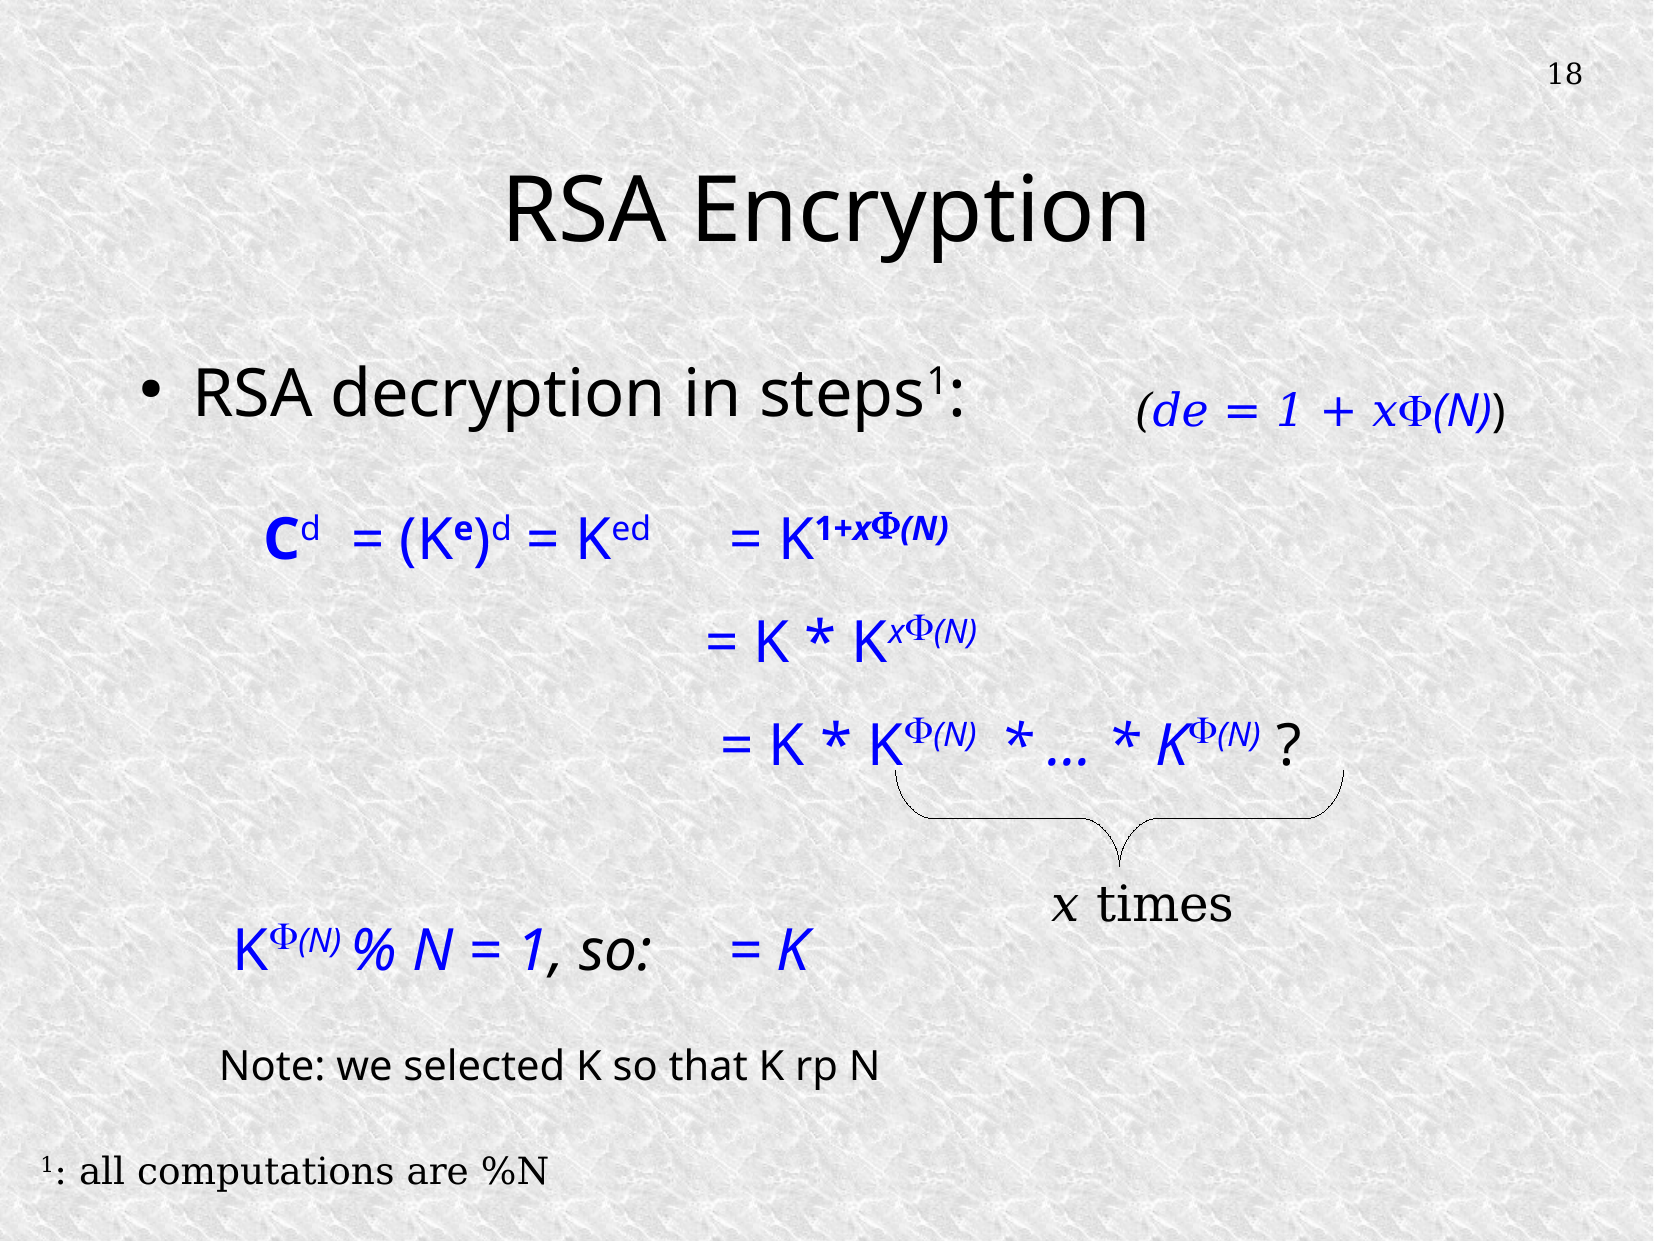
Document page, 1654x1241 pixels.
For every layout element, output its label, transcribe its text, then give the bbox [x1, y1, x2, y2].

text_box 1: all computations are %N [40, 1149, 550, 1195]
text_box x times [1051, 875, 1238, 934]
picture [0, 0, 1654, 1241]
list RSA decryption in steps1: [121, 344, 1533, 1127]
text_box Cd = (Ke)d = Ked = K * KxF(N) = K * KF(N) * ... * KF(N) ? KF(N) % N = 1, so: = K [138, 497, 1396, 1009]
text_box (de = 1 + xF(N)) [1134, 377, 1611, 458]
text_box Note: we selected K so that K rp N [218, 1035, 936, 1087]
title RSA Encryption [121, 102, 1533, 311]
